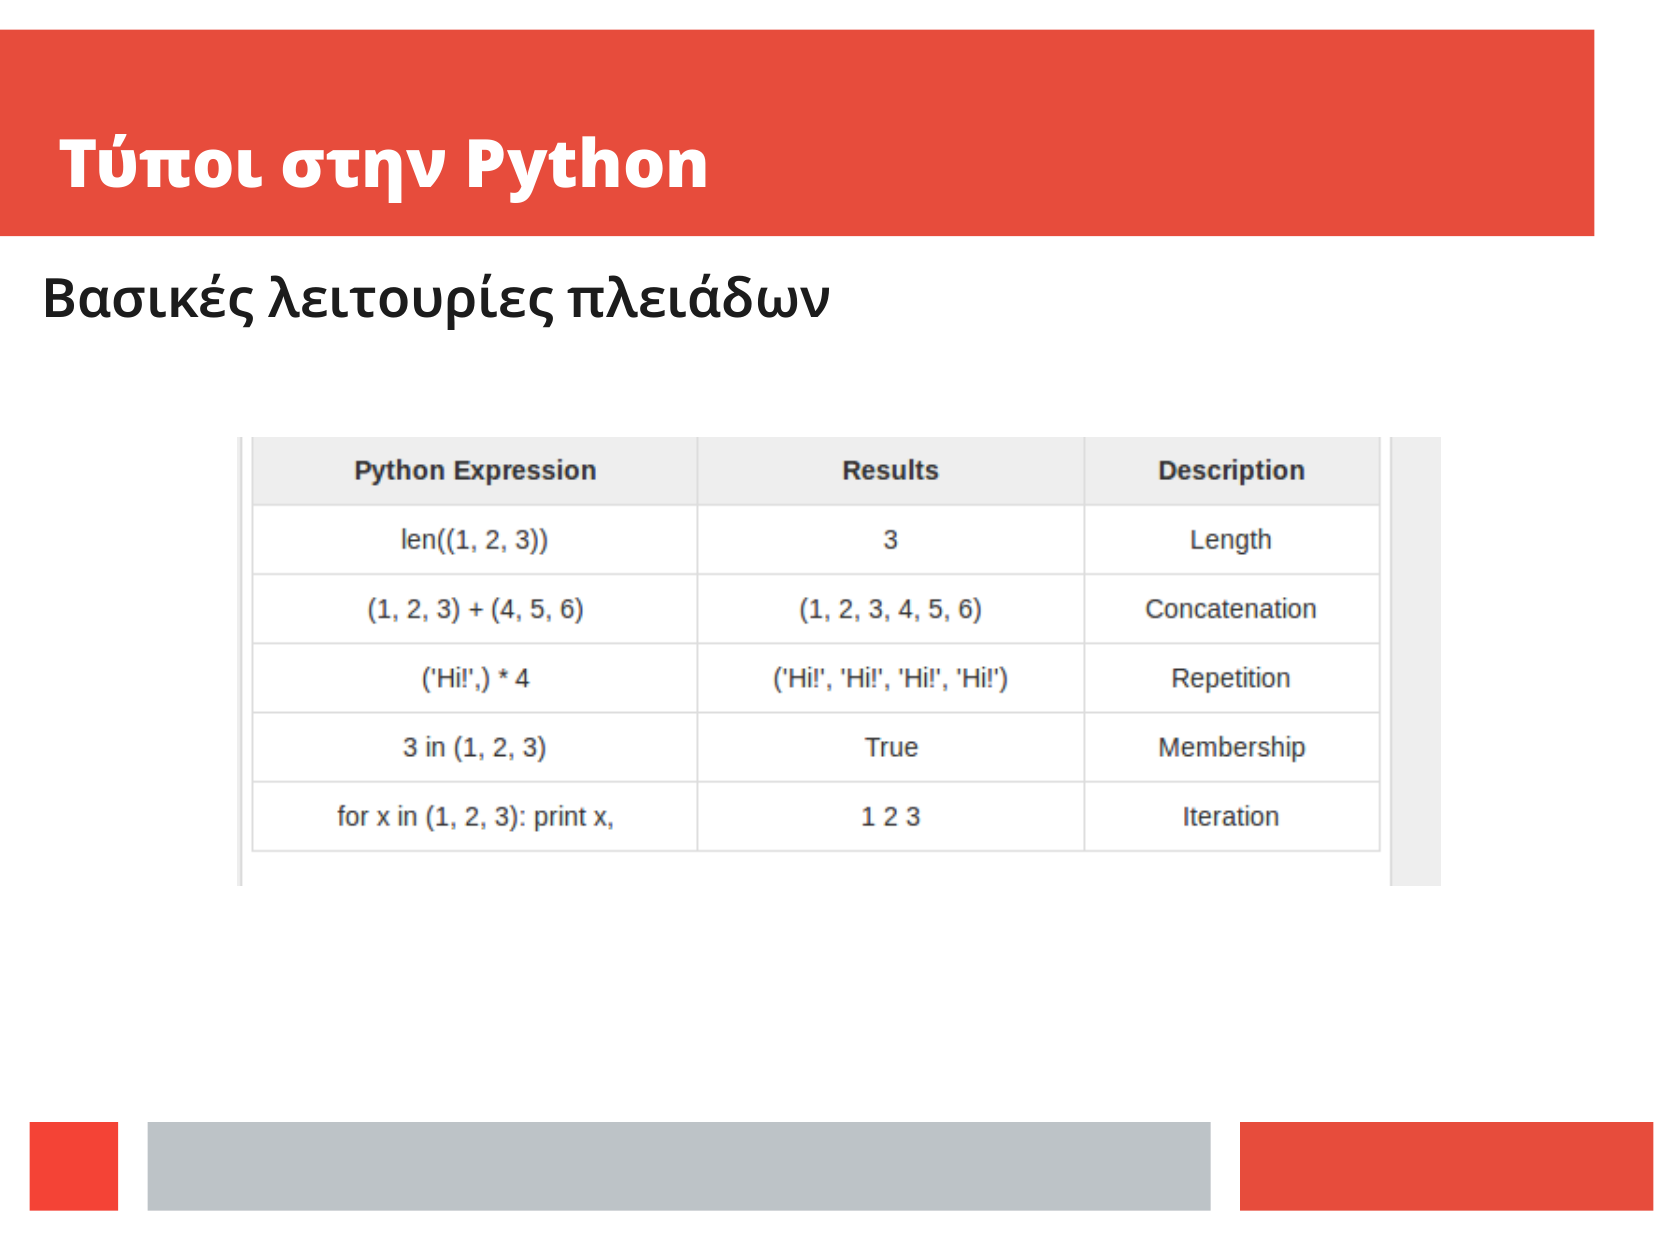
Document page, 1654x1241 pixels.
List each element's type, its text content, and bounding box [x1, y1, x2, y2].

picture [237, 437, 1441, 886]
title Τύποι στην Python [59, 59, 1595, 207]
list Bασικές λειτουρίες πλειάδων [41, 259, 1619, 1093]
